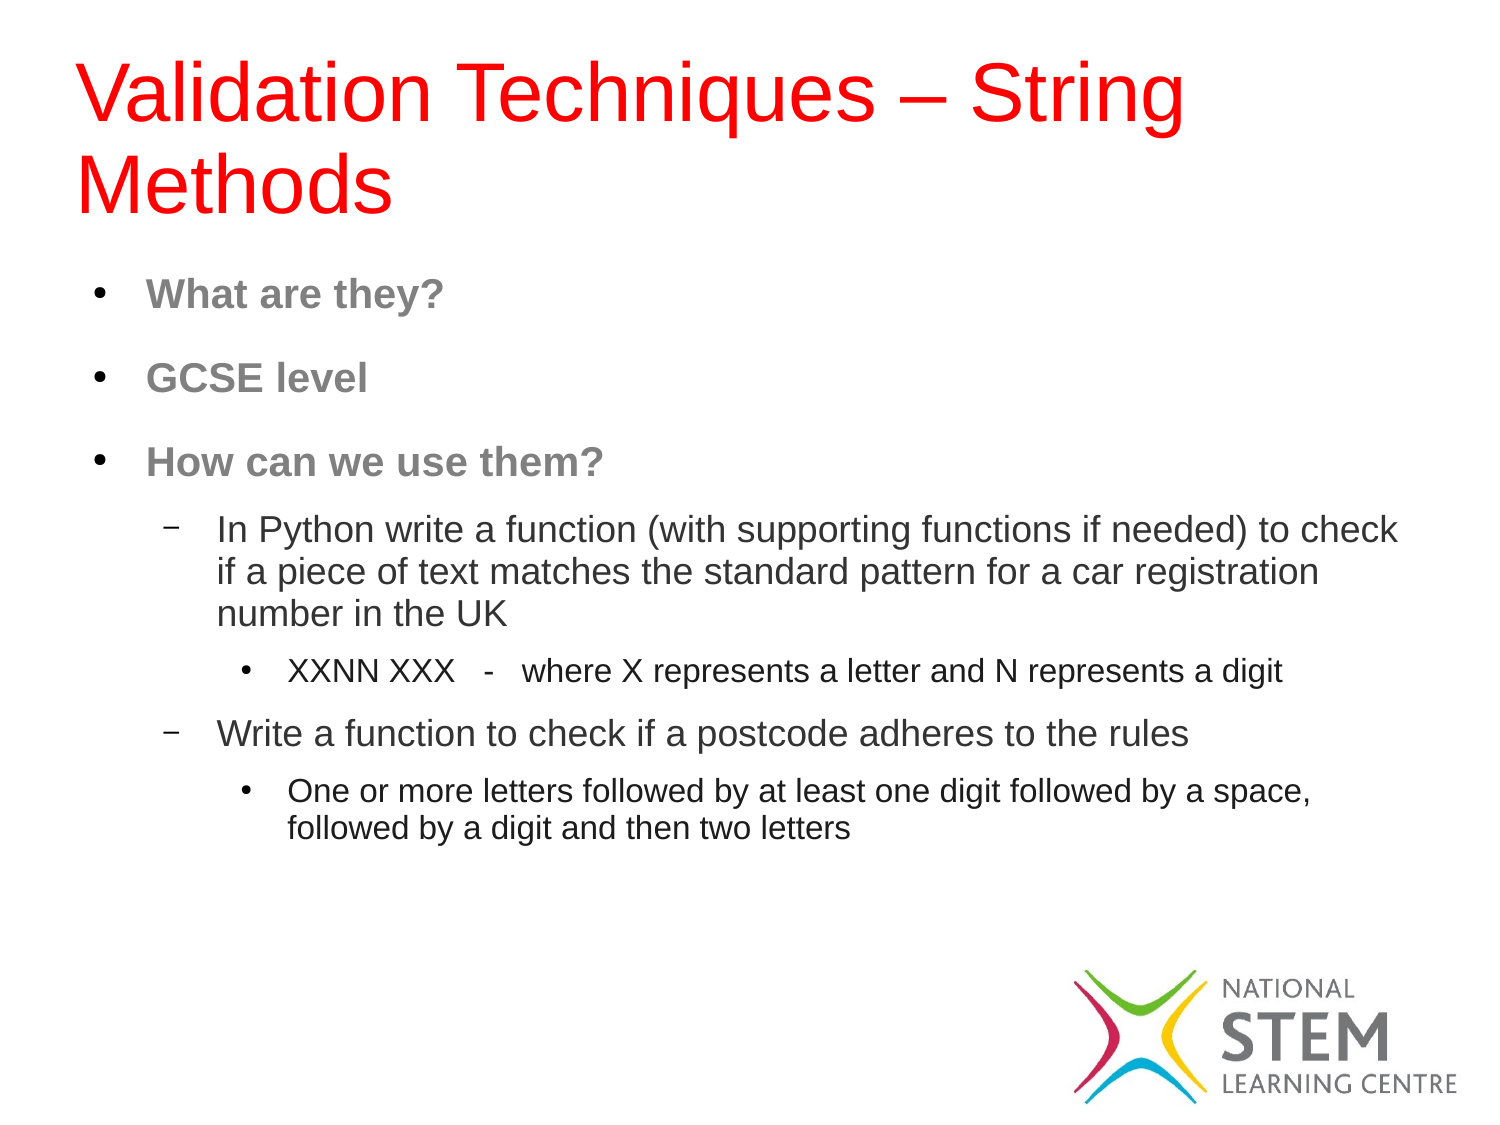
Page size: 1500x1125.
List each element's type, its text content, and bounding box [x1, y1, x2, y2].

picture [1057, 953, 1472, 1120]
title Validation Techniques – String Methods [75, 44, 1425, 233]
list What are they? GCSE level How can we use them? In Python write a function (with supporting functions if needed) to check if a piece of text matches the standard pattern for a car registration number in the UK XXNN XXX - where X represents a letter and N represents a digit Write a function to check if a postcode adheres to the rules One or more letters followed by at least one digit followed by a space, followed by a digit and then two letters [75, 263, 1425, 916]
